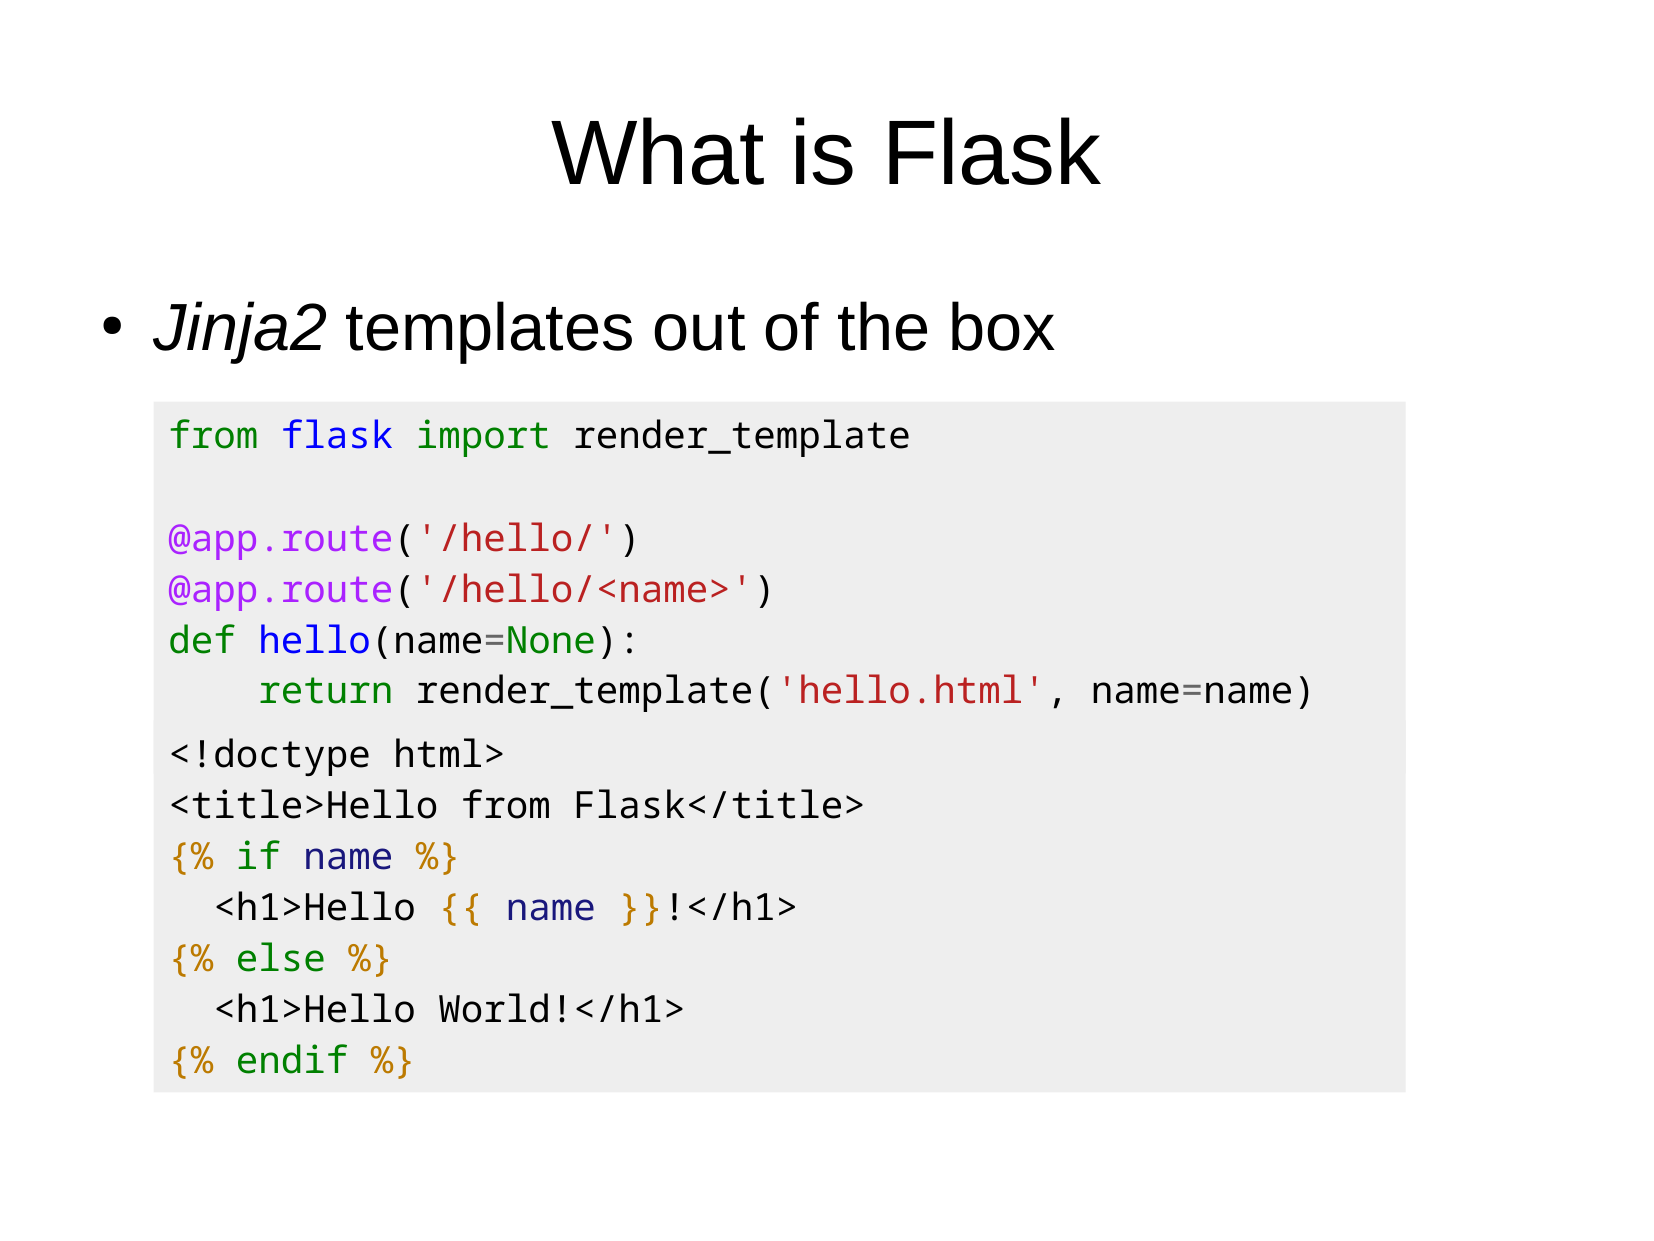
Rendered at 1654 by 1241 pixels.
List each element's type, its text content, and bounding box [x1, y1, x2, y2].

text_box <!doctype html> <title>Hello from Flask</title> {% if name %} <h1>Hello {{ name }}!</h1> {% else %} <h1>Hello World!</h1> {% endif %} [153, 720, 1406, 1015]
list Jinja2 templates out of the box [82, 290, 1571, 1010]
title What is Flask [82, 49, 1571, 257]
text_box from flask import render_template @app.route('/hello/') @app.route('/hello/<name>') def hello(name=None): return render_template('hello.html', name=name) [153, 401, 1406, 681]
